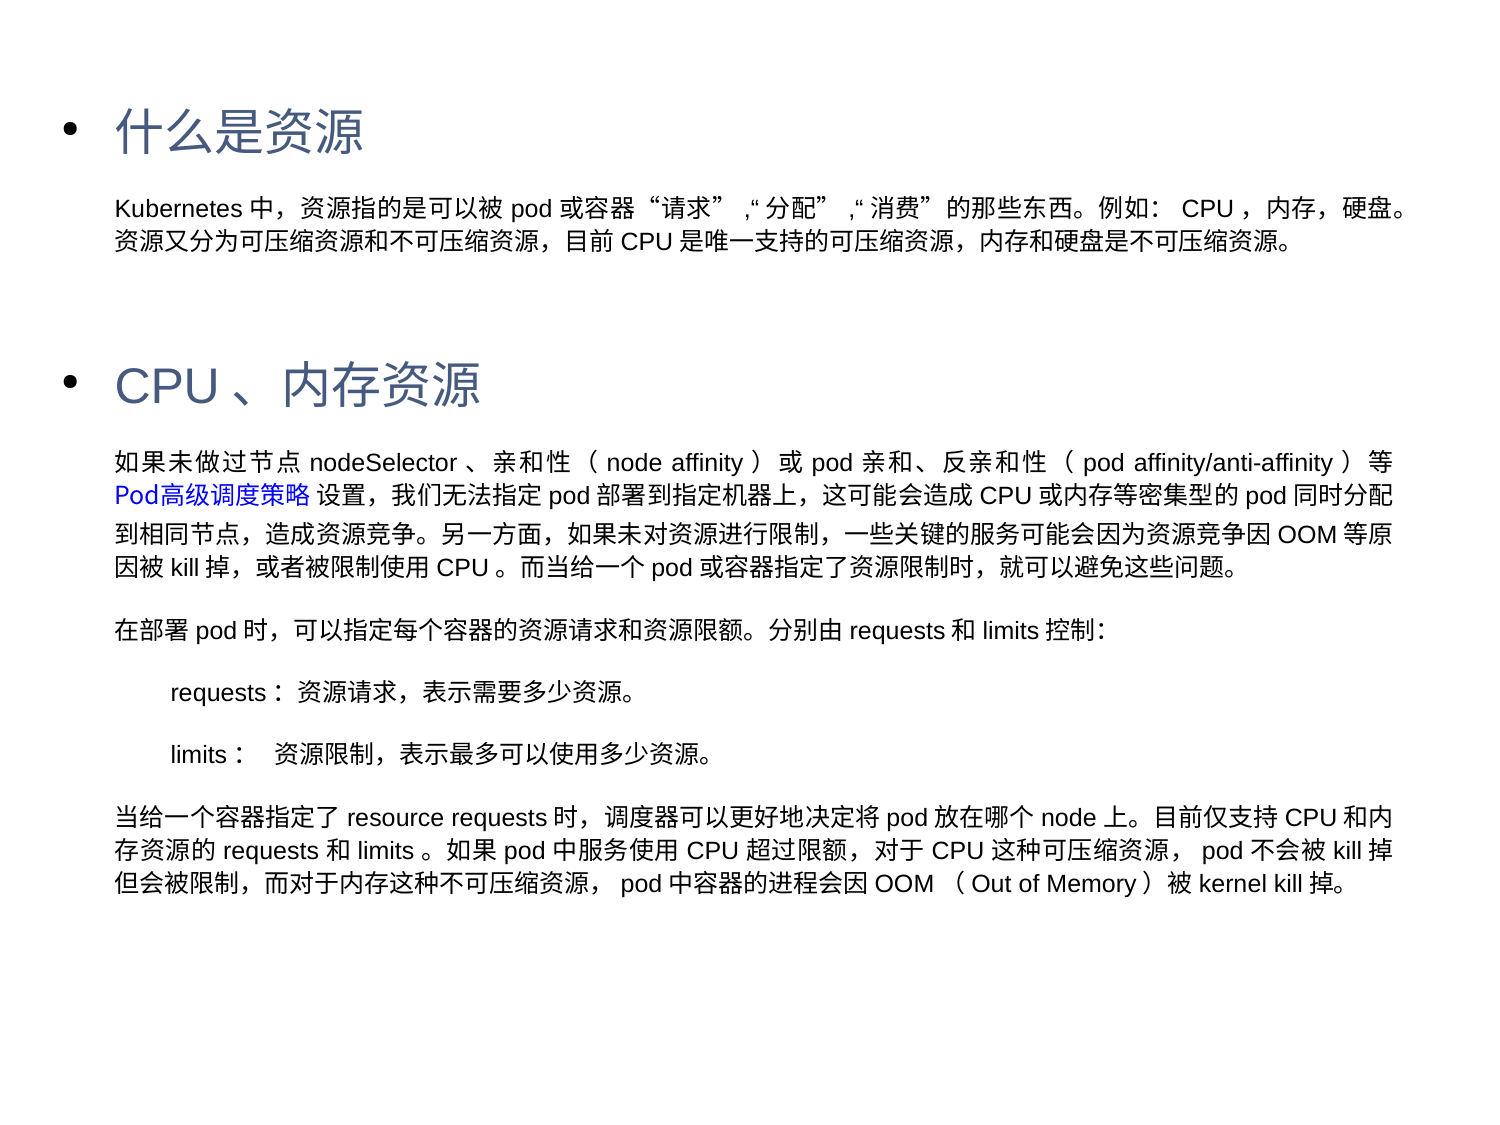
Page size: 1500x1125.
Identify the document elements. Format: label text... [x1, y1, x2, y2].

list 什么是资源 Kubernetes中，资源指的是可以被pod或容器“请求”,“分配”,“消费”的那些东西。例如：CPU，内存，硬盘。资源又分为可压缩资源和不可压缩资源，目前CPU是唯一支持的可压缩资源，内存和硬盘是不可压缩资源。 CPU、内存资源 如果未做过节点nodeSelector、亲和性（node affinity）或pod亲和、反亲和性（pod affinity/anti-affinity）等Pod高级调度策略 设置，我们无法指定pod部署到指定机器上，这可能会造成CPU或内存等密集型的pod同时分配到相同节点，造成资源竞争。另一方面，如果未对资源进行限制，一些关键的服务可能会因为资源竞争因OOM等原因被kill掉，或者被限制使用CPU。而当给一个pod或容器指定了资源限制时，就可以避免这些问题。 在部署pod时，可以指定每个容器的资源请求和资源限额。分别由requests和limits控制： requests：资源请求，表示需要多少资源。 limits： 资源限制，表示最多可以使用多少资源。 当给一个容器指定了resource requests时，调度器可以更好地决定将pod放在哪个node上。目前仅支持CPU和内存资源的requests和limits。如果pod中服务使用CPU超过限额，对于CPU这种可压缩资源，pod不会被kill掉但会被限制，而对于内存这种不可压缩资源，pod中容器的进程会因OOM（Out of Memory）被kernel kill掉。 [43, 94, 1394, 1011]
